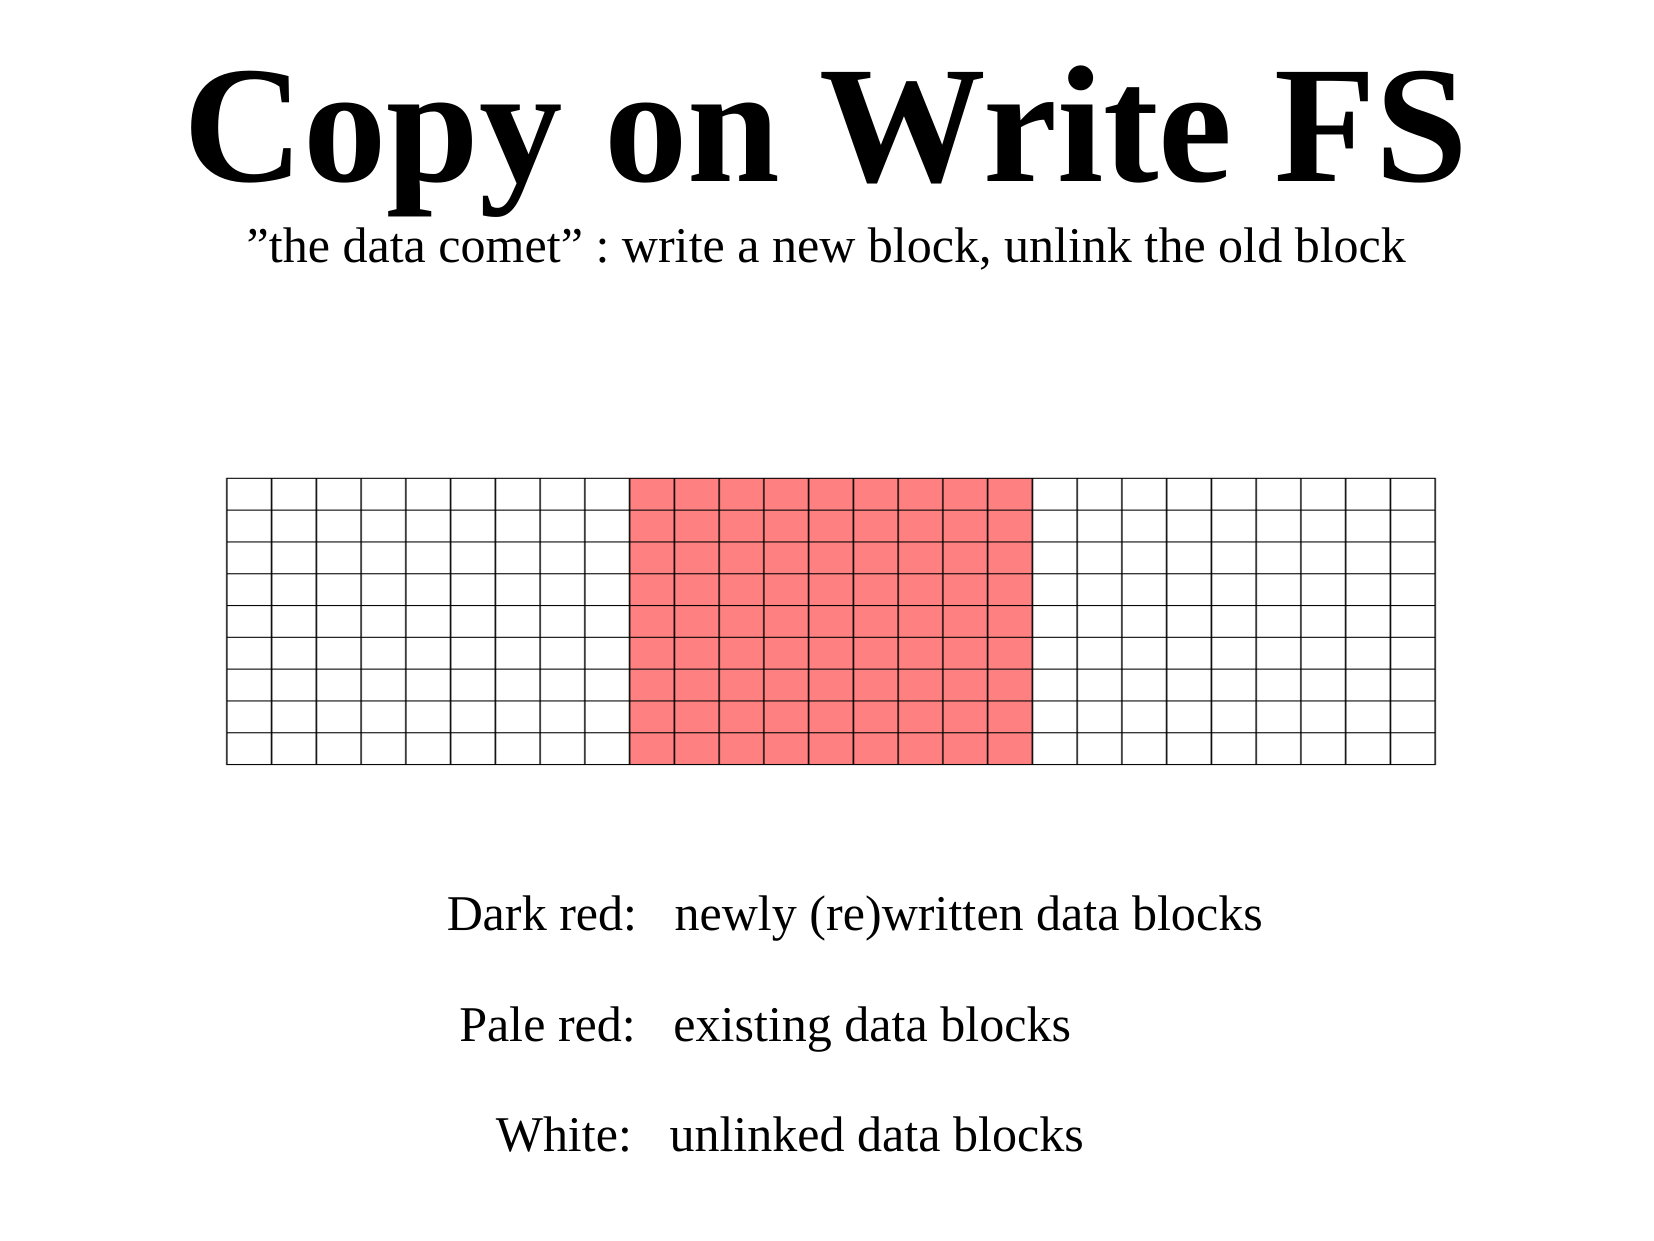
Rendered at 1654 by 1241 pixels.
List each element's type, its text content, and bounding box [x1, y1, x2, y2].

title Dark red: newly (re)written data blocks Pale red: existing data blocks White: unlinked data blocks [446, 886, 1501, 1163]
title Copy on Write FS ”the data comet” : write a new block, unlink the old block [82, 33, 1571, 273]
picture [198, 410, 1466, 834]
